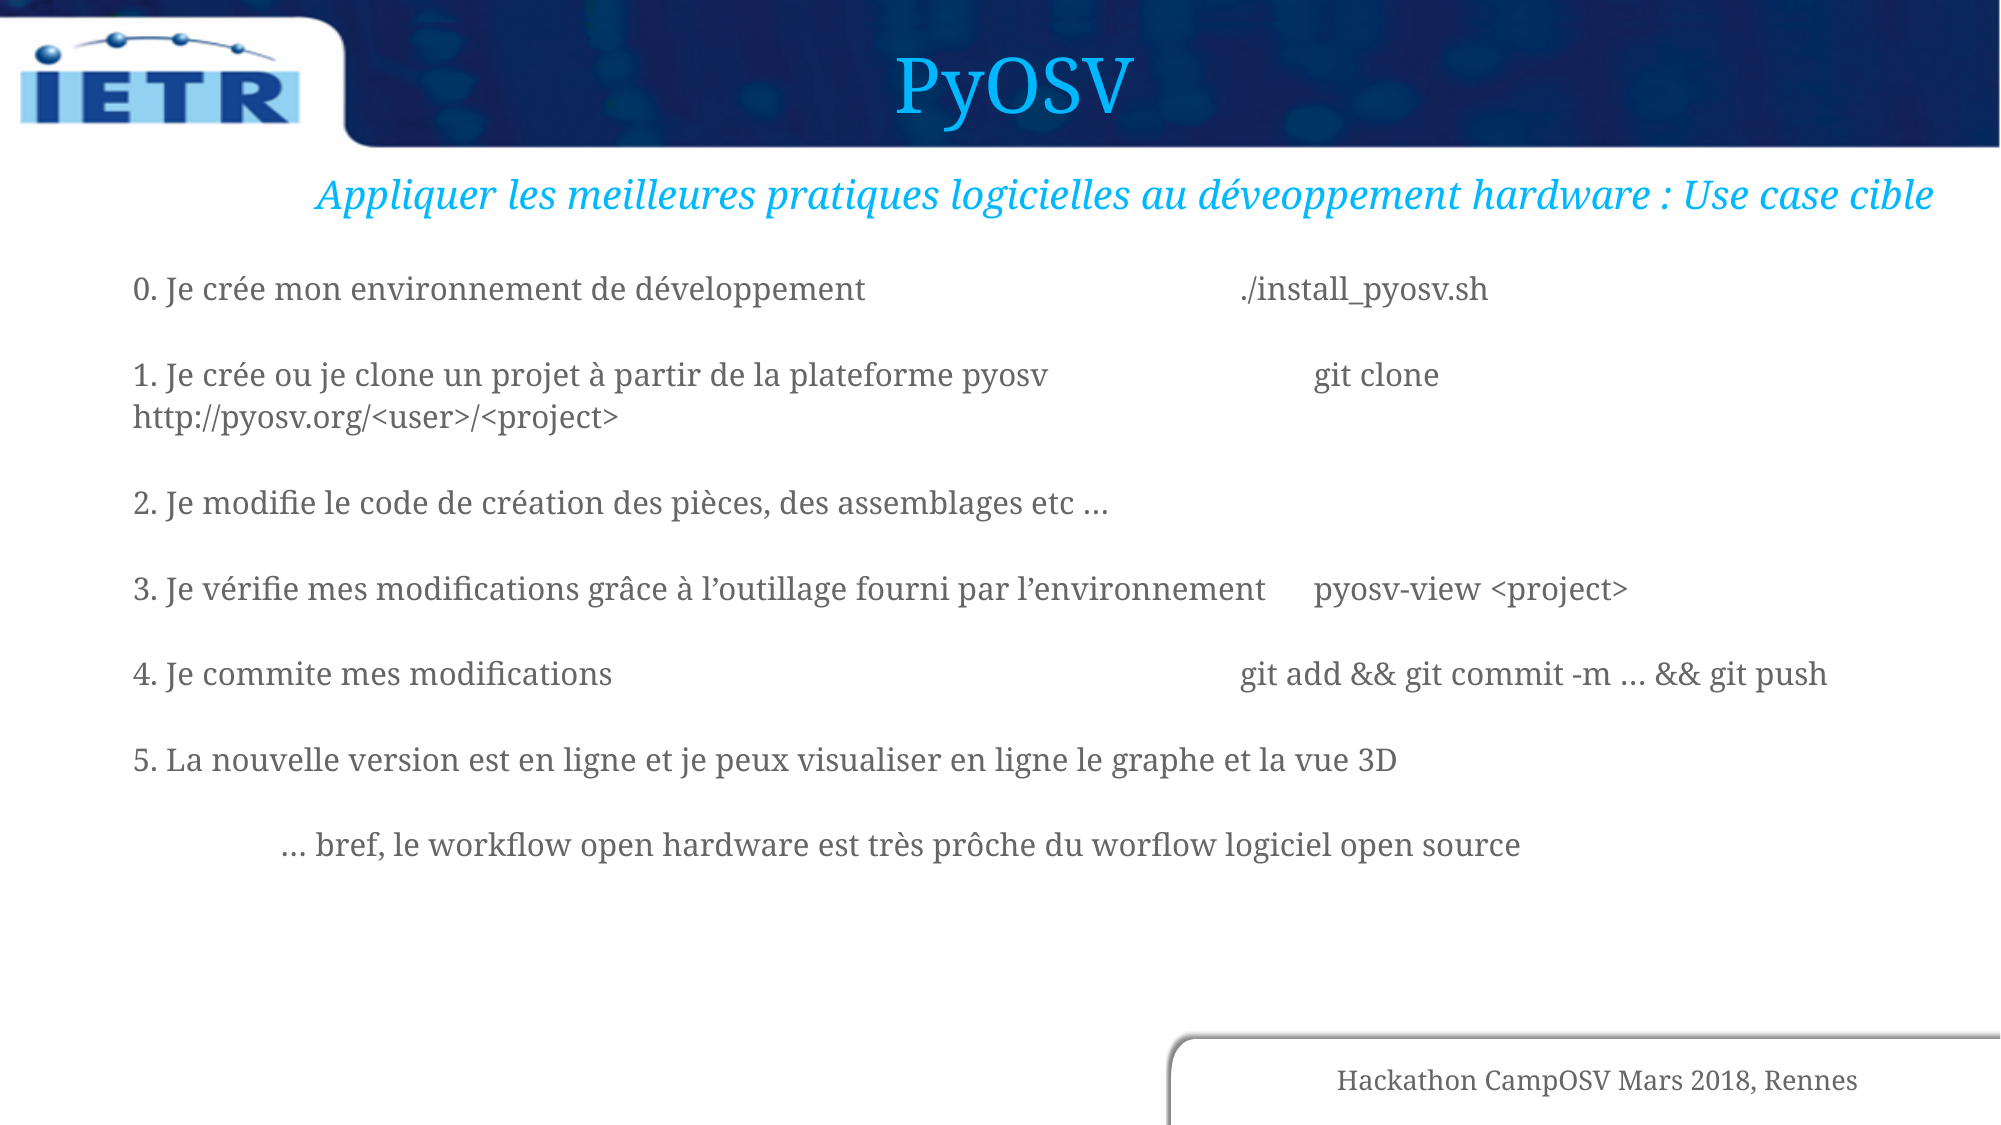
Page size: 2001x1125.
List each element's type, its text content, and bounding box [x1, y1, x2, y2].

text_box Appliquer les meilleures pratiques logicielles au déveoppement hardware : Use case cible [301, 159, 1724, 253]
text_box 0. Je crée mon environnement de développement ./install_pyosv.sh 1. Je crée ou je clone un projet à partir de la plateforme pyosv git clone http://pyosv.org/<user>/<project> 2. Je modifie le code de création des pièces, des assemblages etc … 3. Je vérifie mes modifications grâce à l’outillage fourni par l’environnement pyosv-view <project> 4. Je commite mes modifications git add && git commit -m … && git push 5. La nouvelle version est en ligne et je peux visualiser en ligne le graphe et la vue 3D … bref, le workflow open hardware est très prôche du worflow logiciel open source [118, 259, 1867, 985]
text_box Hackathon CampOSV Mars 2018, Rennes [1322, 1054, 1864, 1106]
text_box PyOSV [879, 23, 1156, 143]
picture [0, 0, 2000, 165]
picture [1166, 1024, 2001, 1125]
